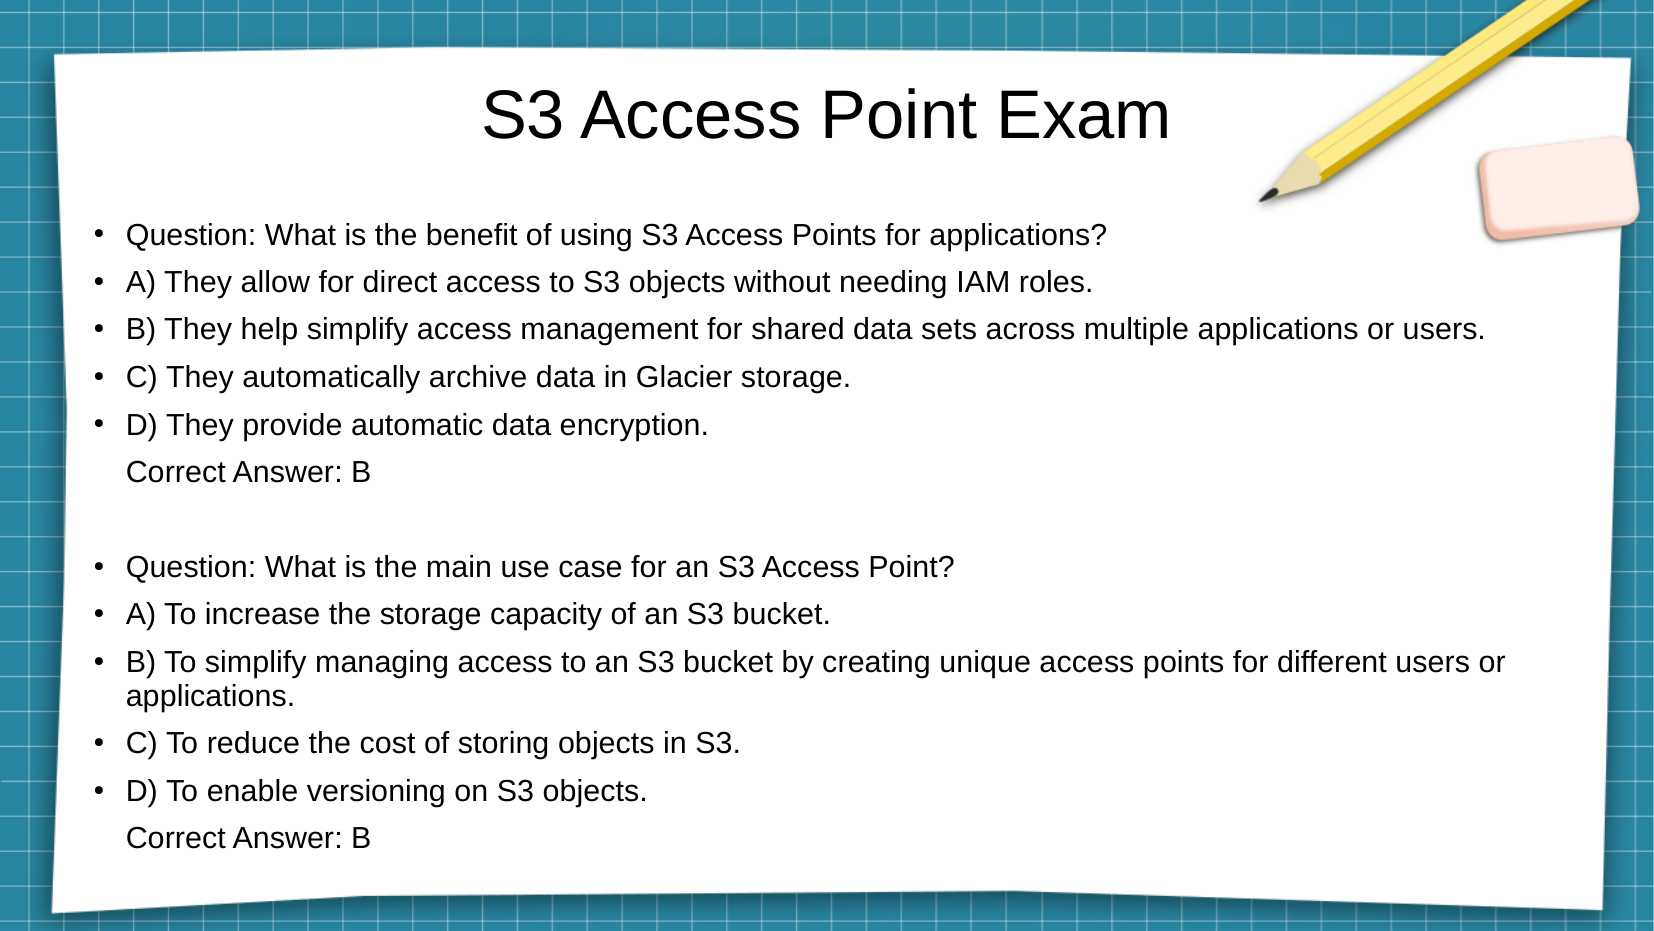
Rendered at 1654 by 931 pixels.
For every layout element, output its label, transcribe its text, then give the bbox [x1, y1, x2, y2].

picture [0, 0, 1654, 931]
list Question: What is the benefit of using S3 Access Points for applications? A) They allow for direct access to S3 objects without needing IAM roles. B) They help simplify access management for shared data sets across multiple applications or users. C) They automatically archive data in Glacier storage. D) They provide automatic data encryption. Correct Answer: B Question: What is the main use case for an S3 Access Point? A) To increase the storage capacity of an S3 bucket. B) To simplify managing access to an S3 bucket by creating unique access points for different users or applications. C) To reduce the cost of storing objects in S3. D) To enable versioning on S3 objects. Correct Answer: B [82, 217, 1571, 863]
title S3 Access Point Exam [82, 37, 1571, 193]
